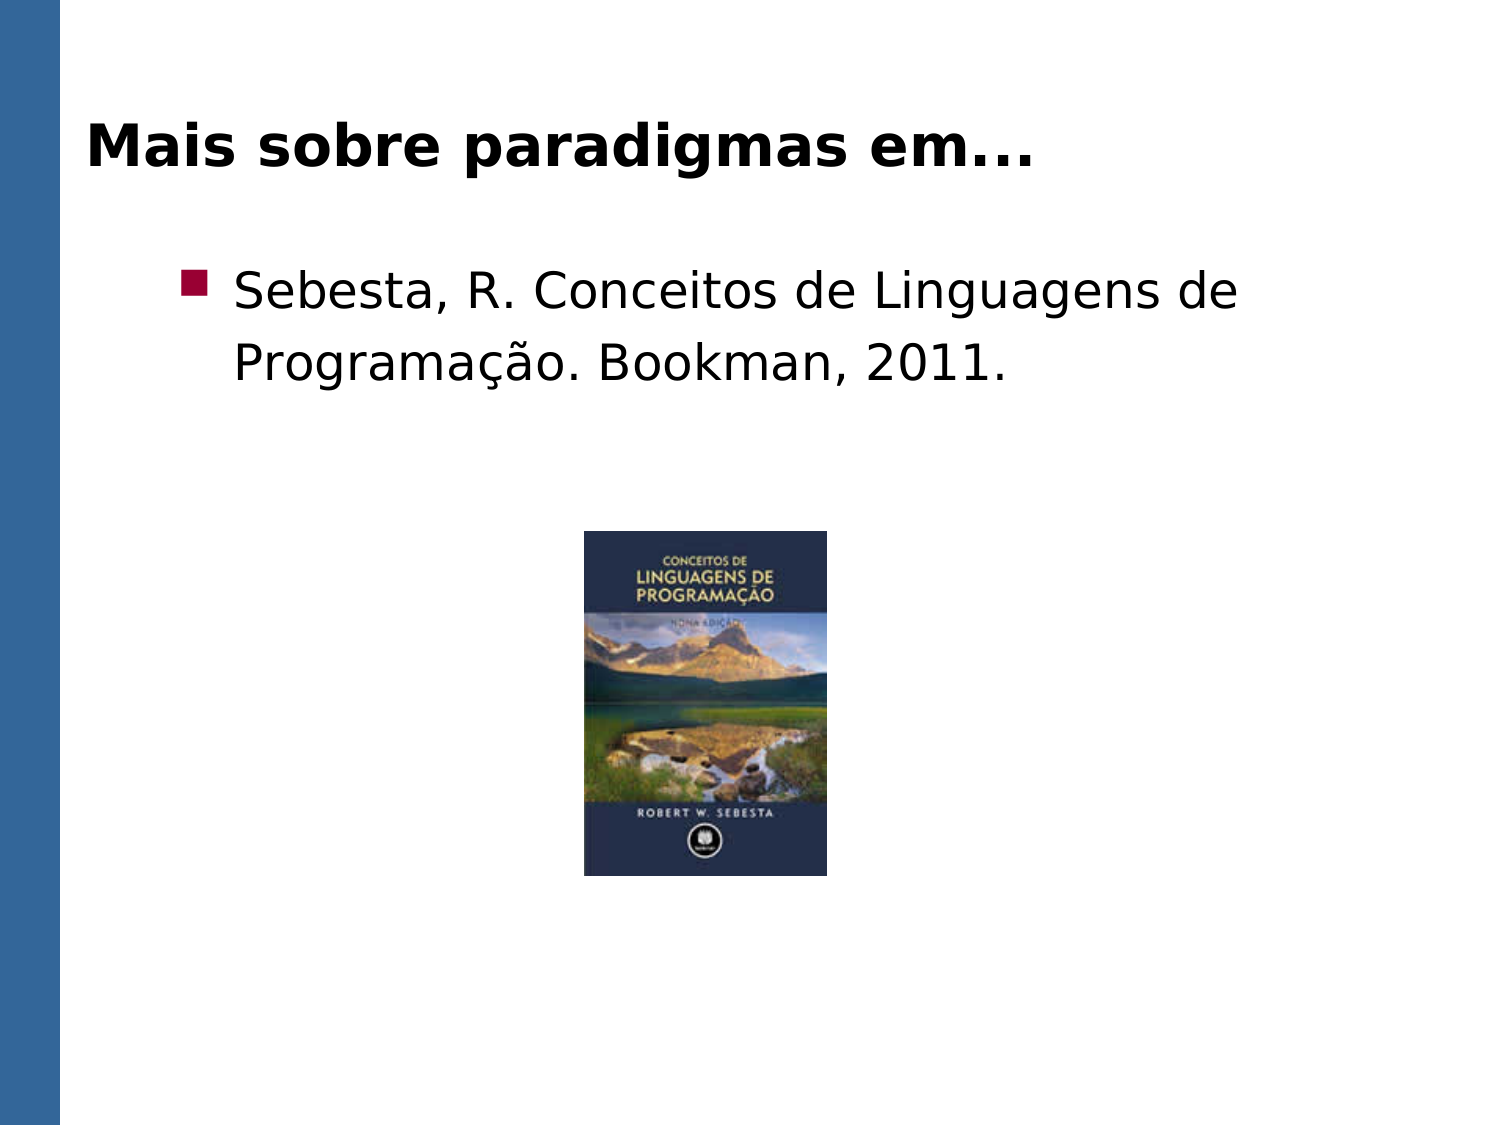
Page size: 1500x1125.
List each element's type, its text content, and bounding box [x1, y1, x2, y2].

picture [584, 531, 827, 876]
list Sebesta, R. Conceitos de Linguagens de Programação. Bookman, 2011. [162, 238, 1451, 996]
title Mais sobre paradigmas em... [70, 23, 1481, 187]
